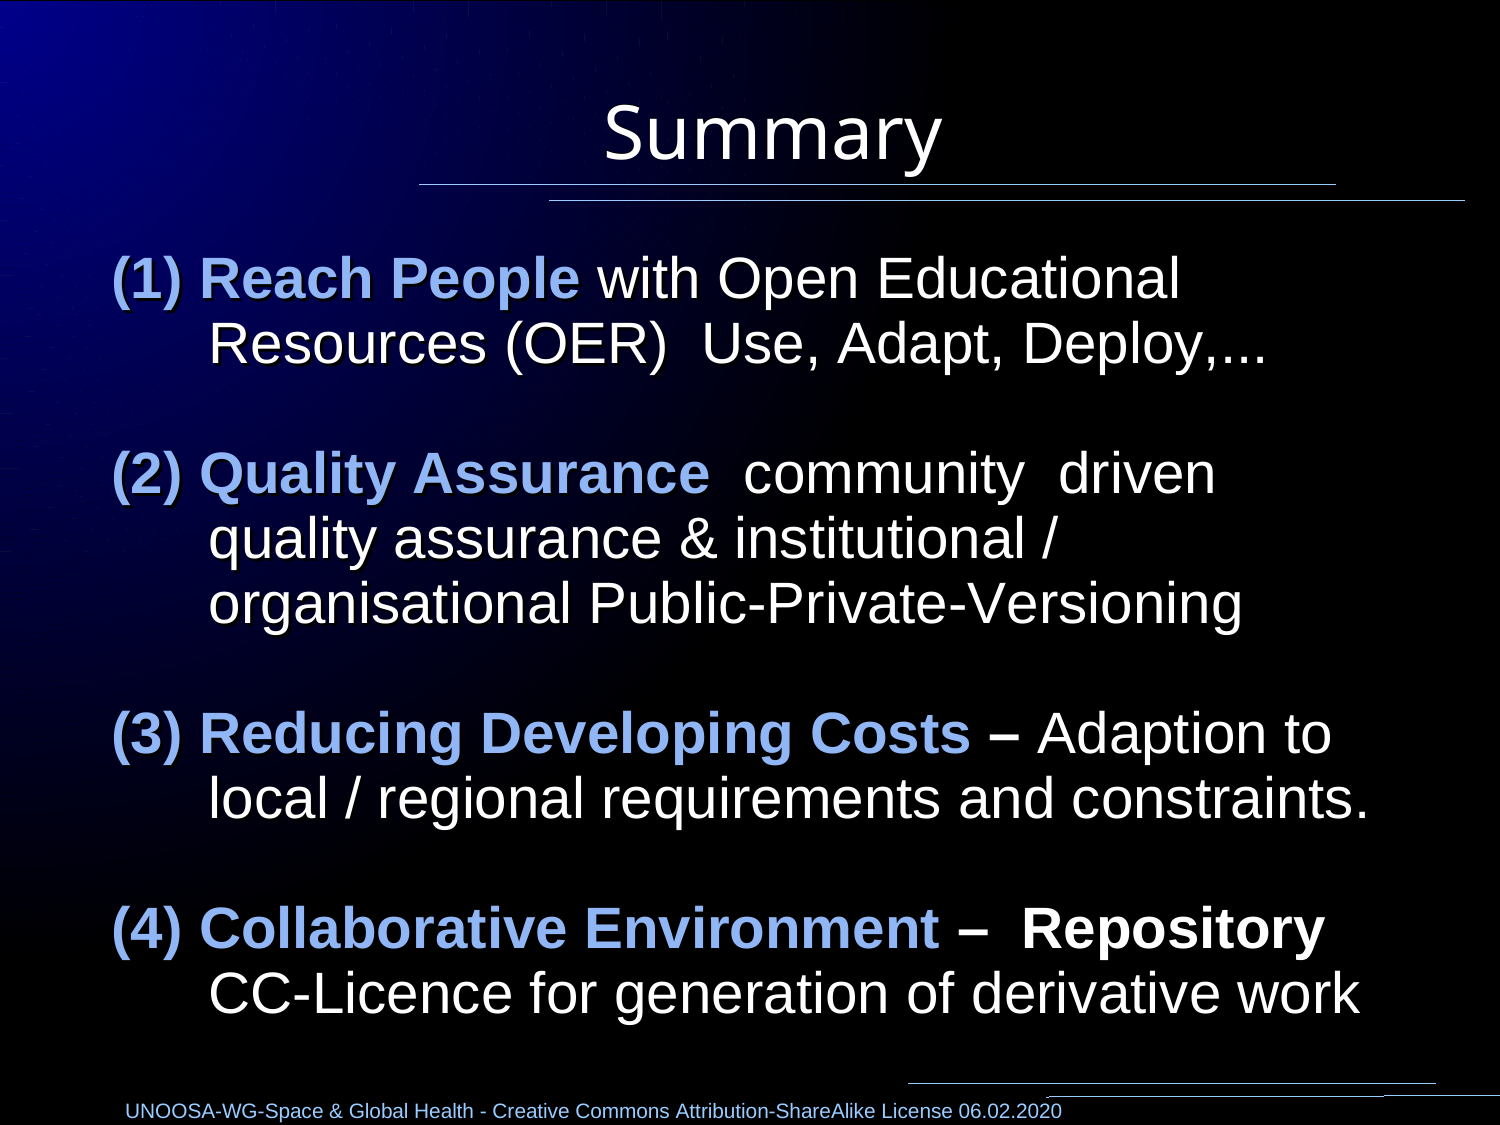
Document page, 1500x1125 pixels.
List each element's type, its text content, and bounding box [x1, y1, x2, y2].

text_box (1) Reach People with Open Educational Resources (OER) Use, Adapt, Deploy,... (2) Quality Assurance community driven quality assurance & institutional / organisational Public-Private-Versioning (3) Reducing Developing Costs – Adaption to local / regional requirements and constraints. (4) Collaborative Environment – Repository CC-Licence for generation of derivative work [96, 238, 1405, 276]
